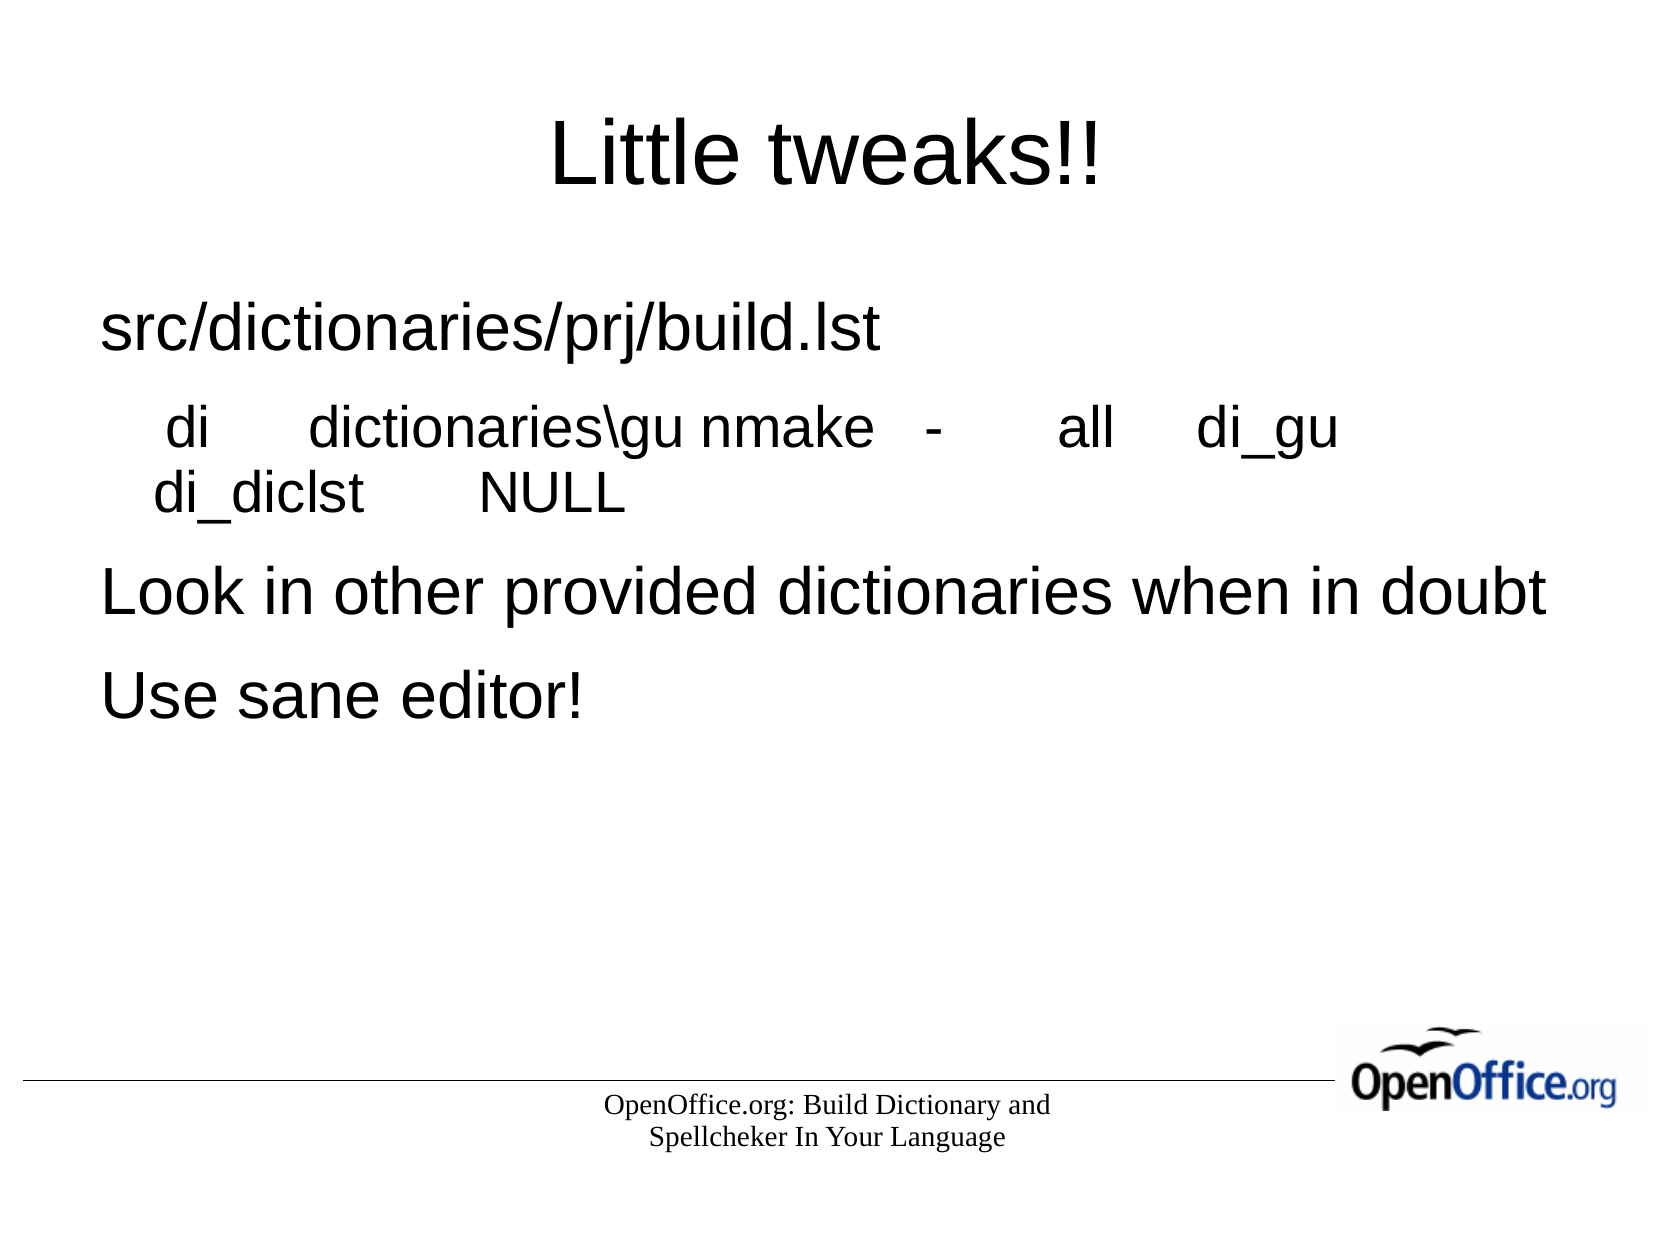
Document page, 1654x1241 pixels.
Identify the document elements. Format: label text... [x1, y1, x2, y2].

picture [1335, 1020, 1648, 1111]
title Little tweaks!! [82, 56, 1571, 250]
list src/dictionaries/prj/build.lst di dictionaries\gu nmake - all di_gu di_diclst NULL Look in other provided dictionaries when in doubt Use sane editor! [82, 290, 1571, 1094]
